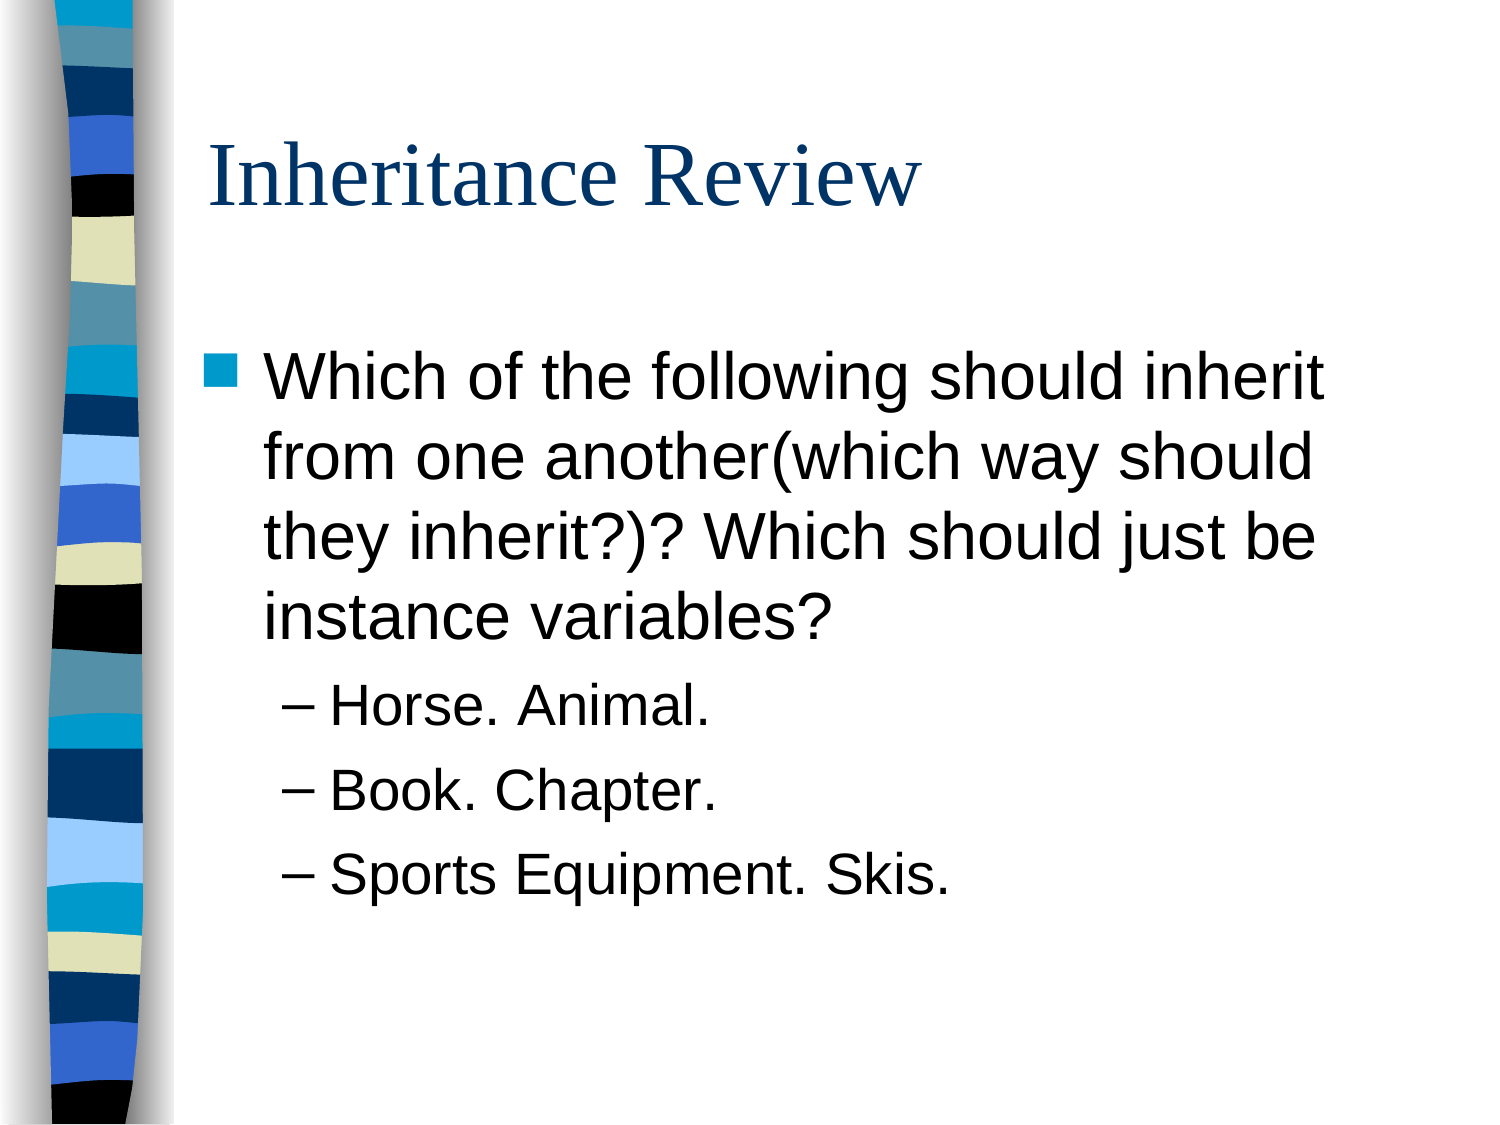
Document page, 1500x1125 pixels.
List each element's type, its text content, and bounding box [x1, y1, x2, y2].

list Which of the following should inherit from one another(which way should they inherit?)? Which should just be instance variables? Horse. Animal. Book. Chapter. Sports Equipment. Skis. [192, 324, 1468, 1000]
title Inheritance Review [192, 74, 1468, 263]
